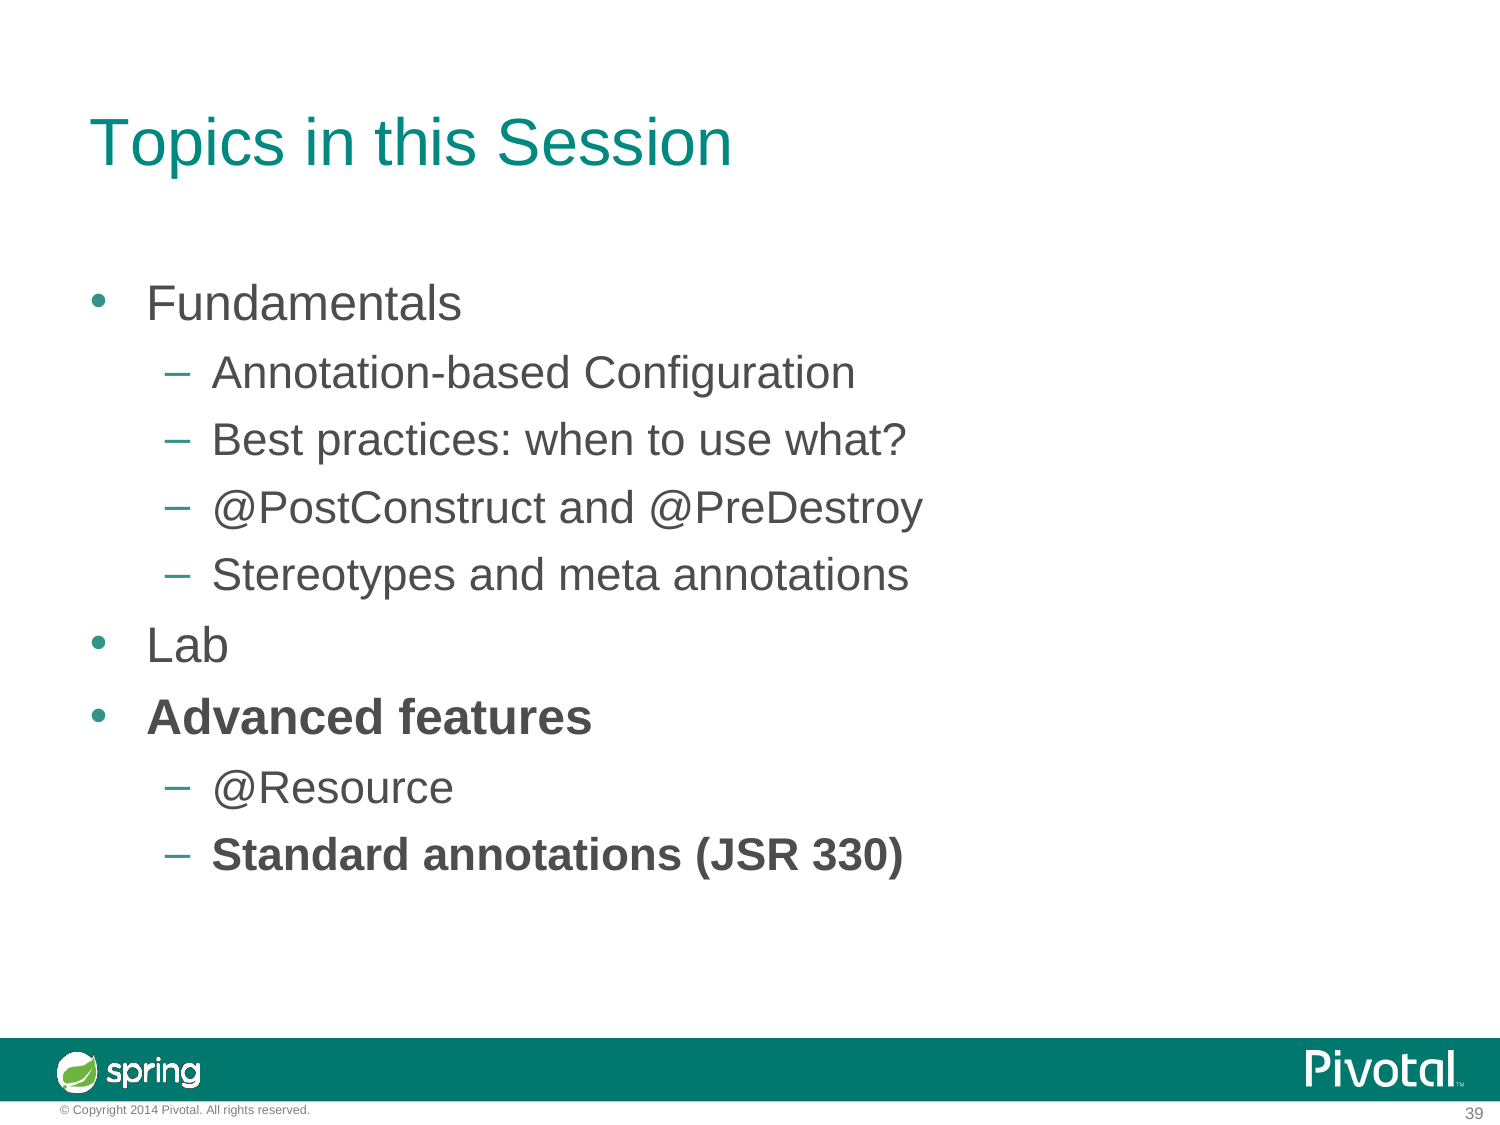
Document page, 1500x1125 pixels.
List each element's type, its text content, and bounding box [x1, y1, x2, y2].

picture [1306, 1050, 1464, 1087]
title Topics in this Session [75, 45, 1426, 233]
picture [32, 1041, 210, 1103]
list Fundamentals Annotation-based Configuration Best practices: when to use what? @PostConstruct and @PreDestroy Stereotypes and meta annotations Lab Advanced features @Resource Standard annotations (JSR 330) [75, 262, 1426, 888]
